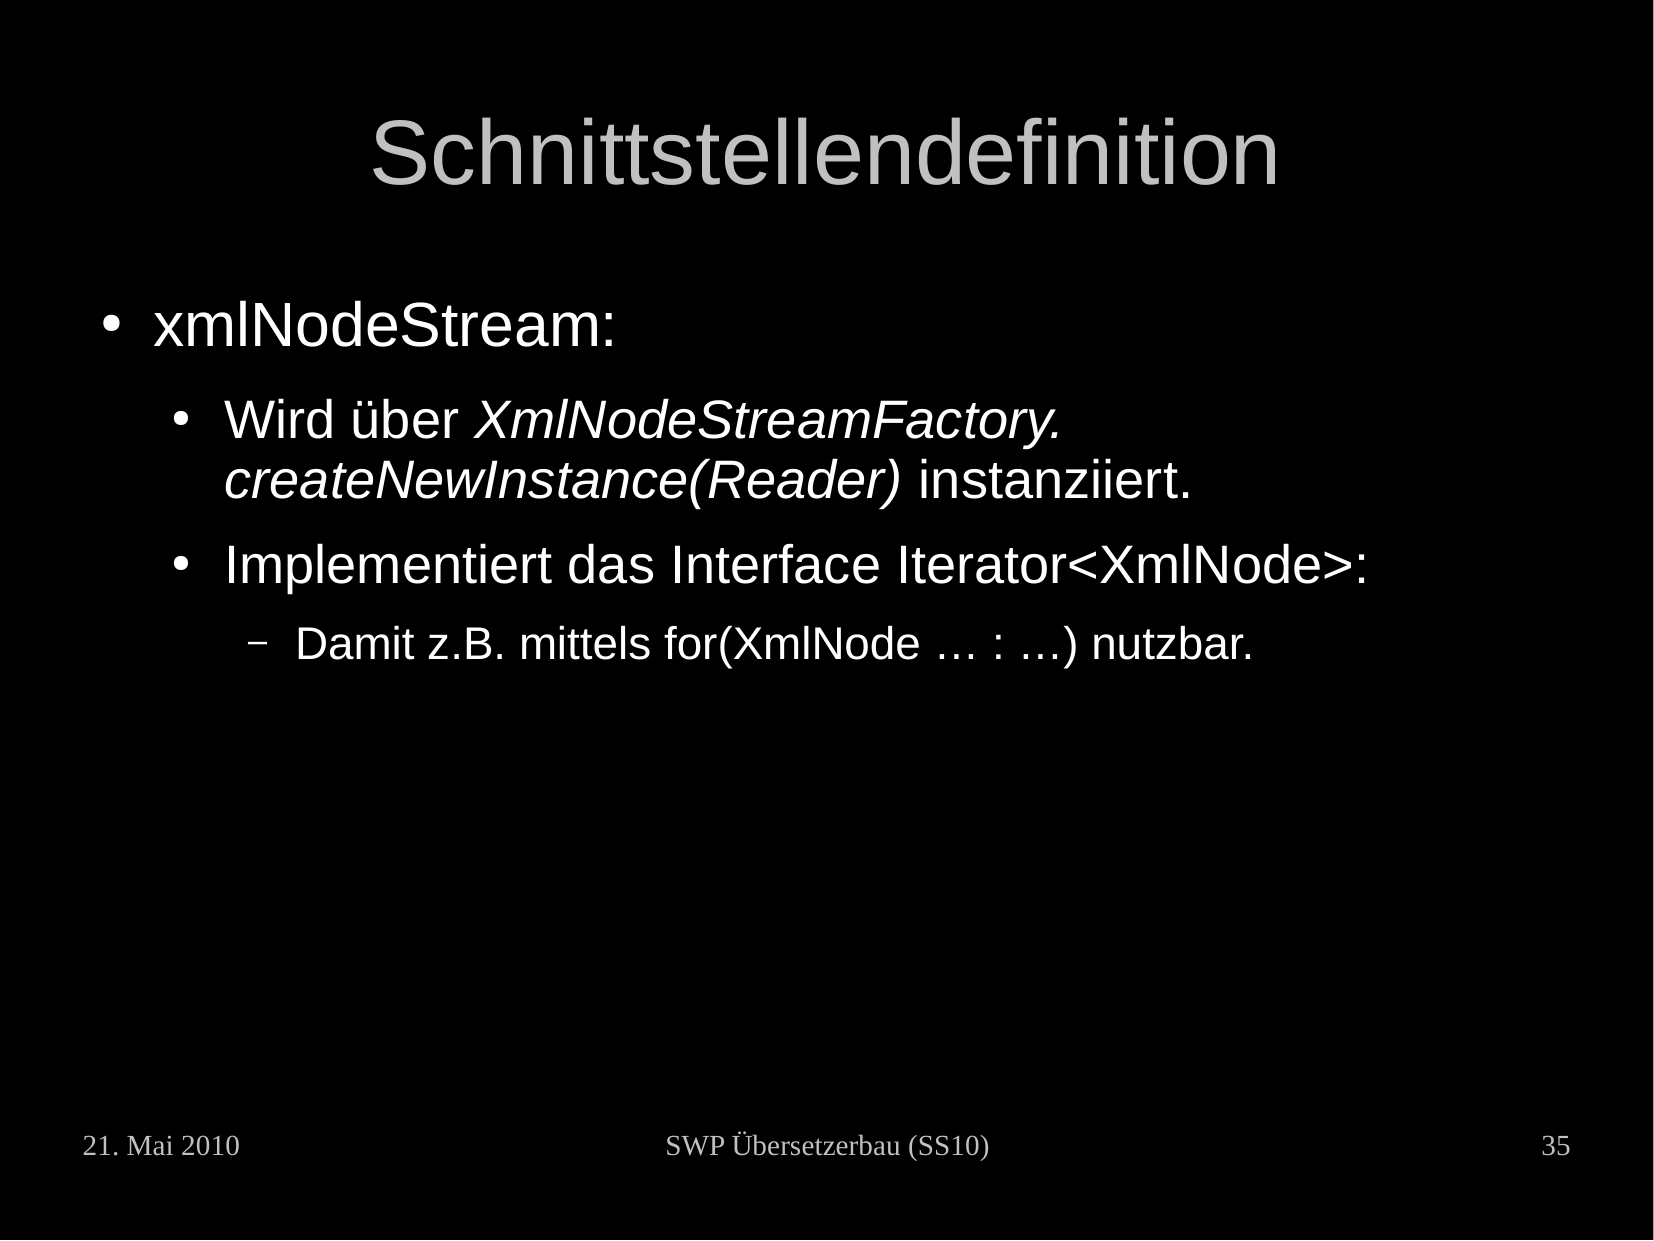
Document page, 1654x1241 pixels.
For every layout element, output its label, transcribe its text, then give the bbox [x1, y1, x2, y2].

list xmlNodeStream: Wird über XmlNodeStreamFactory. createNewInstance(Reader) instanziiert. Implementiert das Interface Iterator<XmlNode>: Damit z.B. mittels for(XmlNode … : …) nutzbar. [82, 290, 1571, 1109]
title Schnittstellendefinition [82, 49, 1571, 257]
